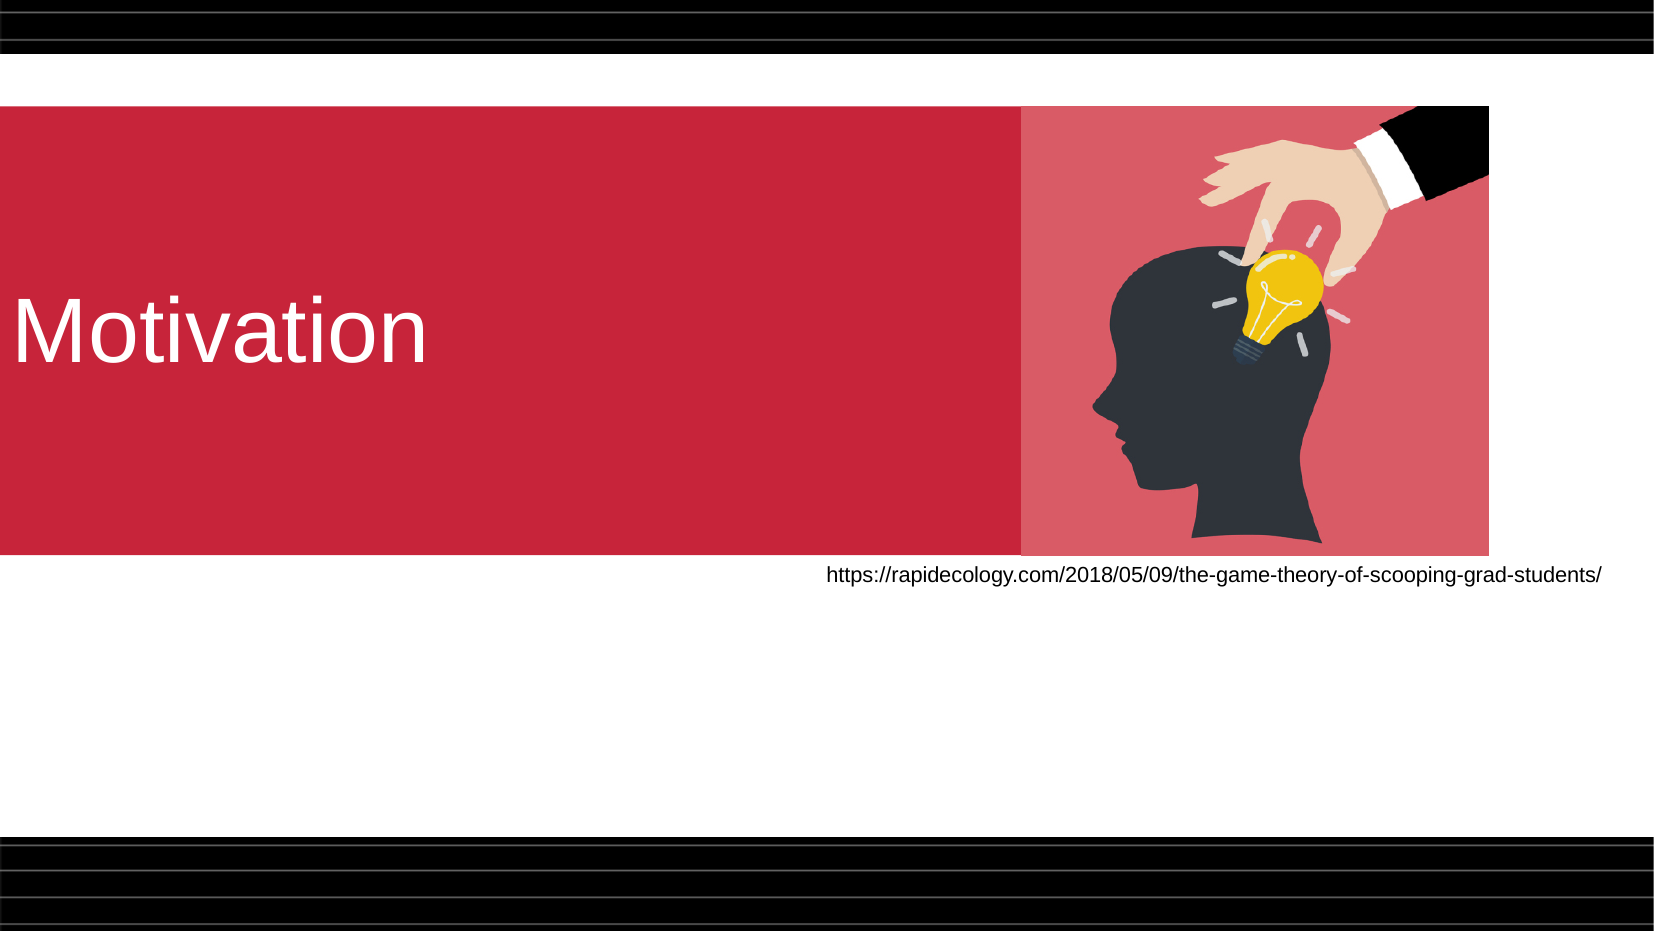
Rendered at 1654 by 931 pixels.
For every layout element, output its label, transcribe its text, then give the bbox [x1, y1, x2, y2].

text_box https://rapidecology.com/2018/05/09/the-game-theory-of-scooping-grad-students/ [811, 555, 1619, 595]
picture [0, 0, 1654, 54]
title Motivation [0, 106, 1021, 556]
picture [1021, 106, 1489, 555]
picture [0, 837, 1654, 931]
